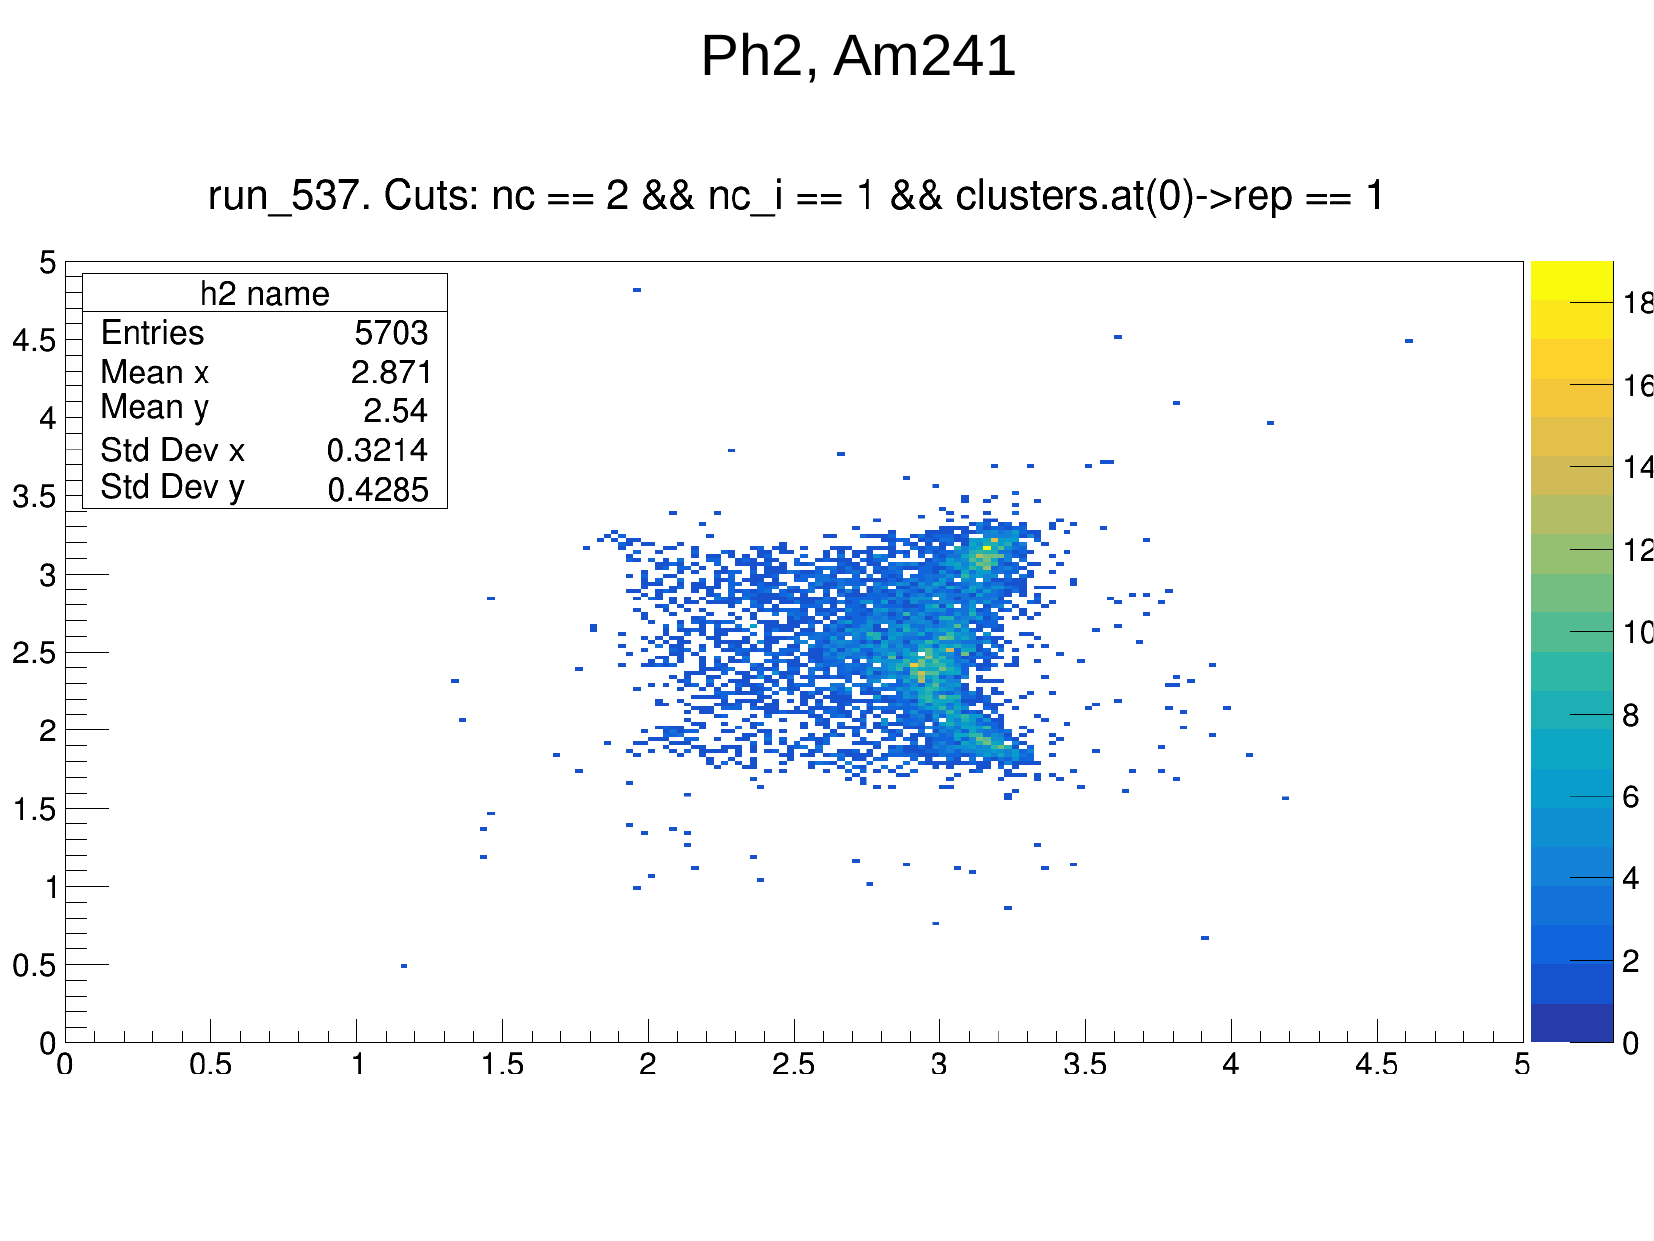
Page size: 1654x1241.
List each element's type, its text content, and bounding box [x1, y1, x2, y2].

text_box Ph2, Am241 [518, 15, 1201, 151]
picture [6, 172, 1654, 1074]
